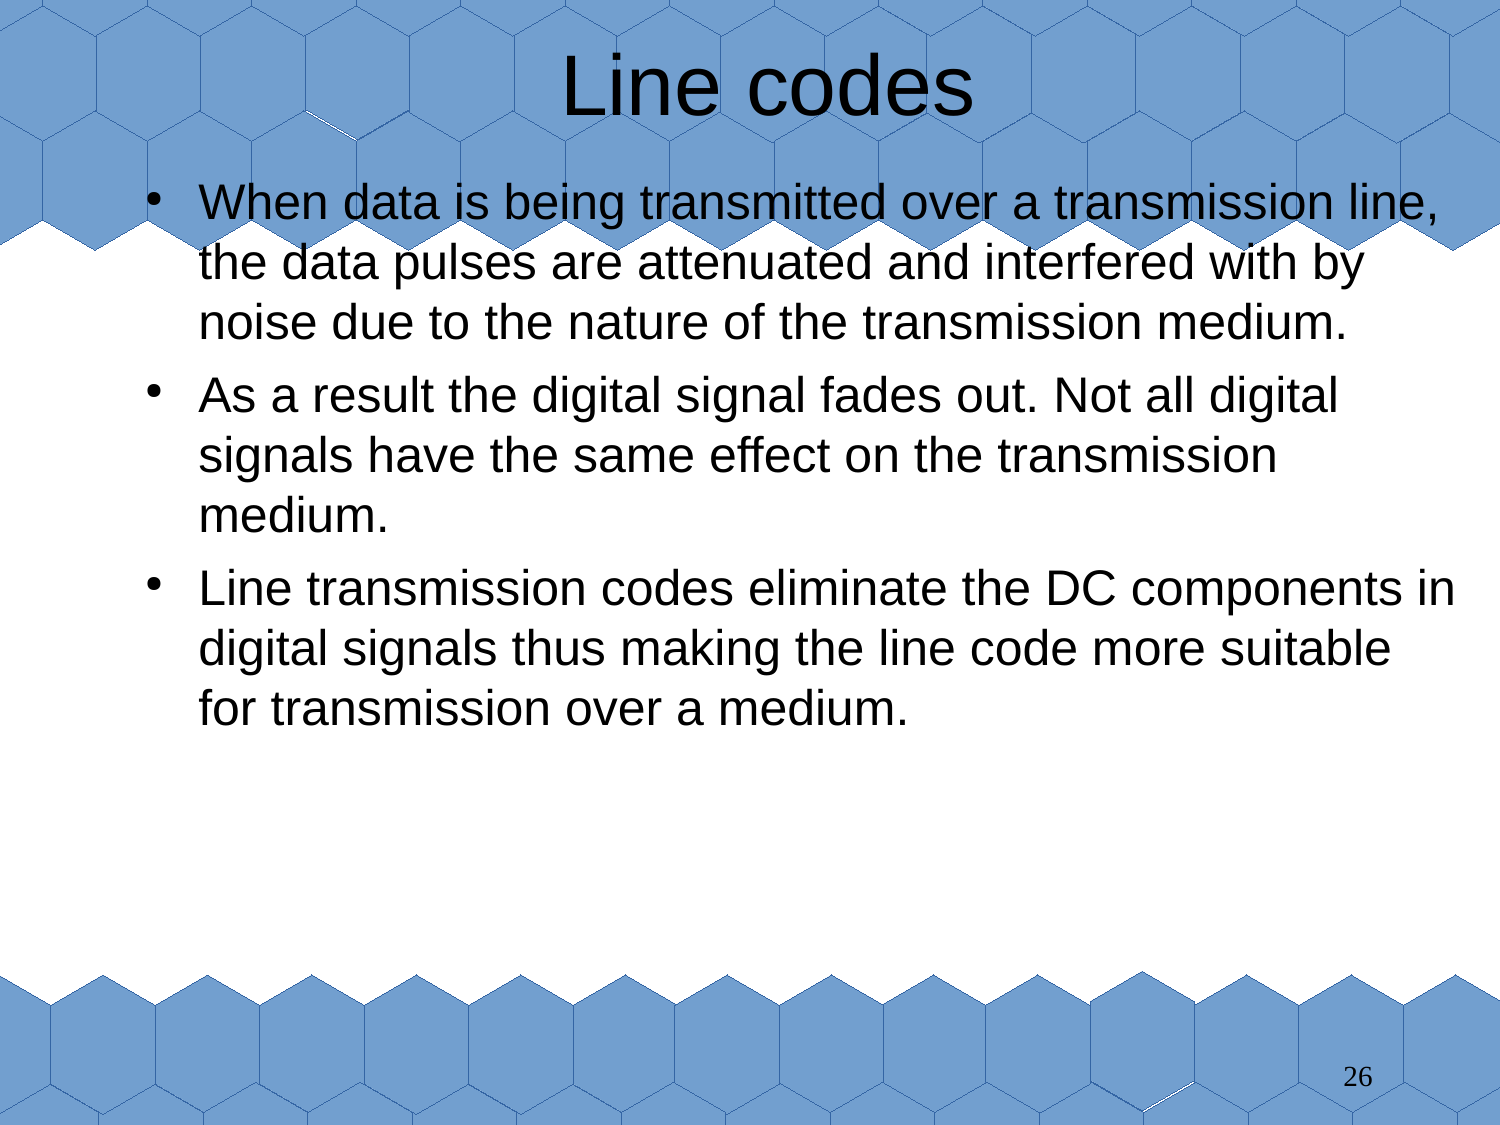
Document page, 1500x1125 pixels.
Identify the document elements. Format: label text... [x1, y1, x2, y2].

text_box <number> [1074, 1050, 1388, 1125]
list When data is being transmitted over a transmission line, the data pulses are attenuated and interfered with by noise due to the nature of the transmission medium. As a result the digital signal fades out. Not all digital signals have the same effect on the transmission medium. Line transmission codes eliminate the DC components in digital signals thus making the line code more suitable for transmission over a medium. [112, 162, 1476, 1088]
title Line codes [112, 0, 1388, 162]
